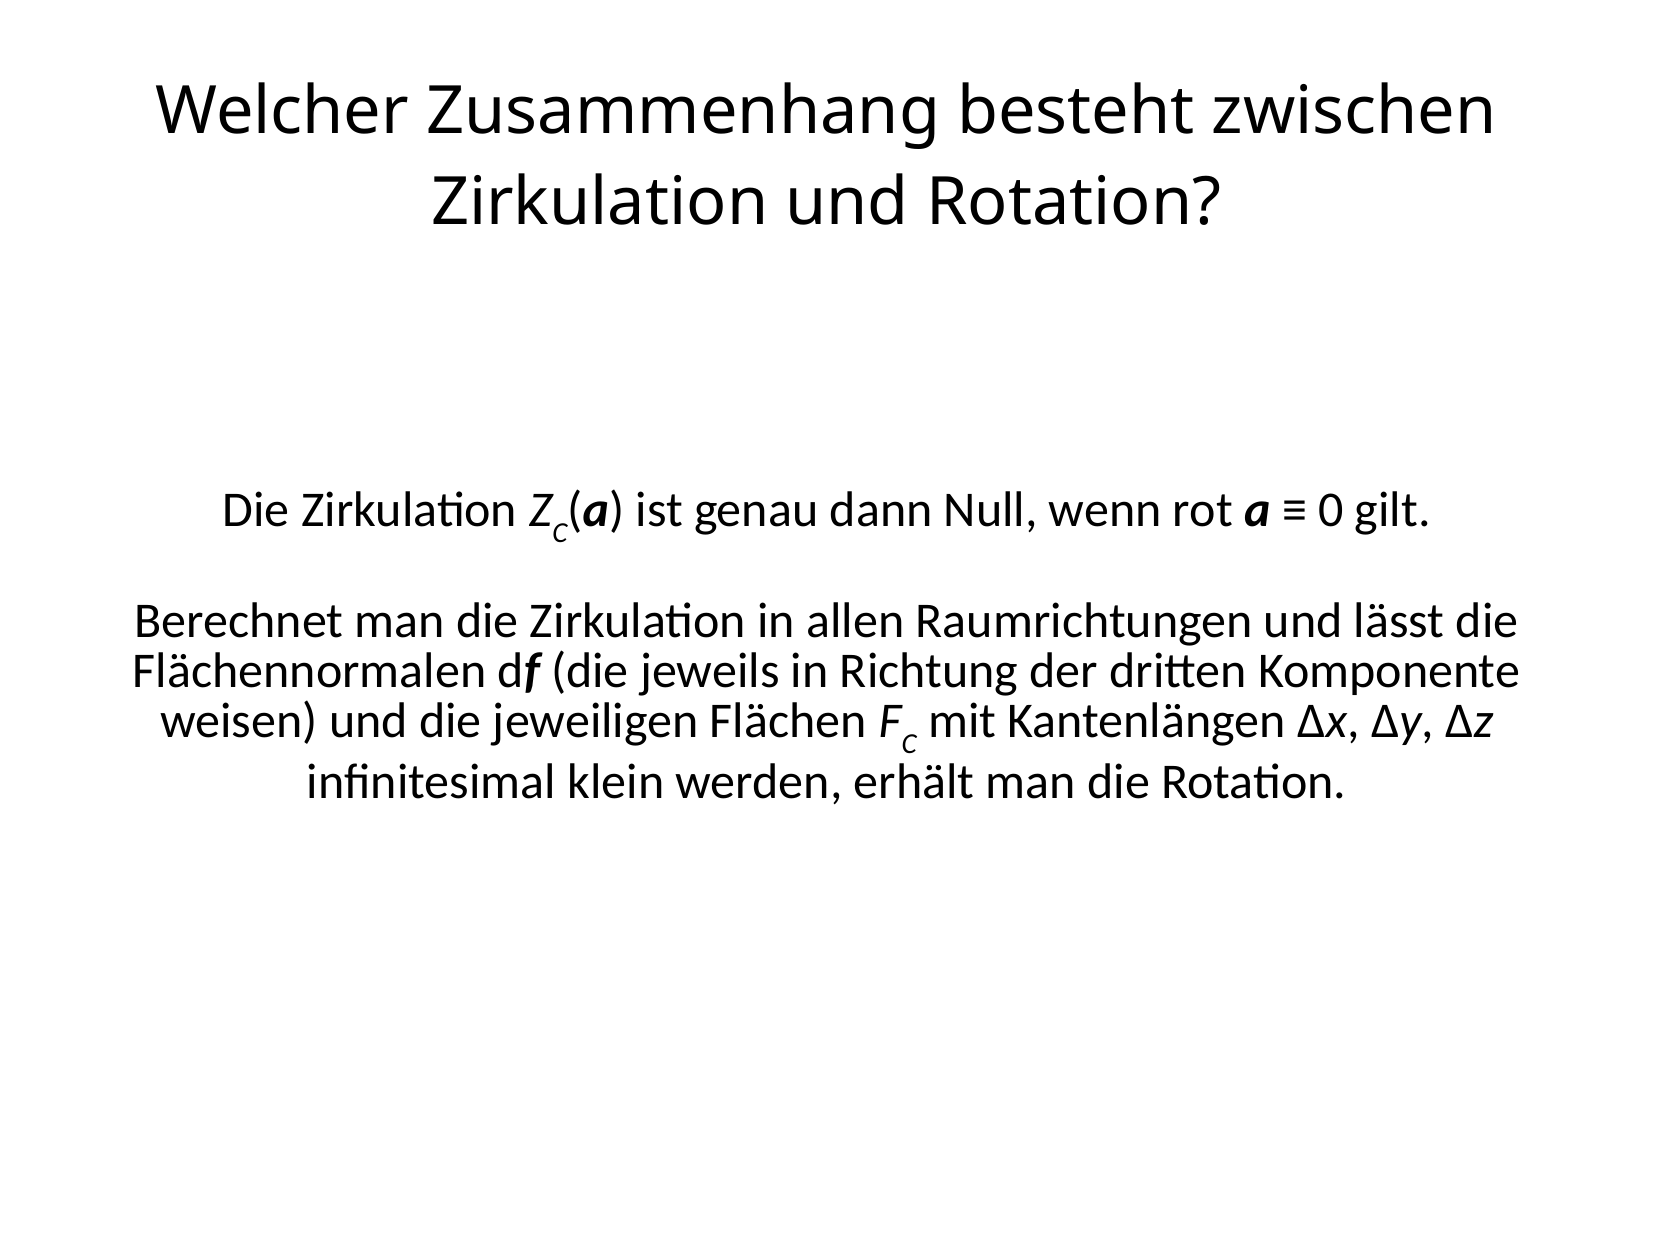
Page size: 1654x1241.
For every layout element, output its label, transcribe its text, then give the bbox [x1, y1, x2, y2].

subtitle Die Zirkulation ZC(a) ist genau dann Null, wenn rot a ≡ 0 gilt. Berechnet man die Zirkulation in allen Raumrichtungen und lässt die Flächennormalen df (die jeweils in Richtung der dritten Komponente weisen) und die jeweiligen Flächen FC mit Kantenlängen Δx, Δy, Δz infinitesimal klein werden, erhält man die Rotation. [82, 290, 1571, 1010]
title Welcher Zusammenhang besteht zwischen Zirkulation und Rotation? [82, 49, 1571, 257]
